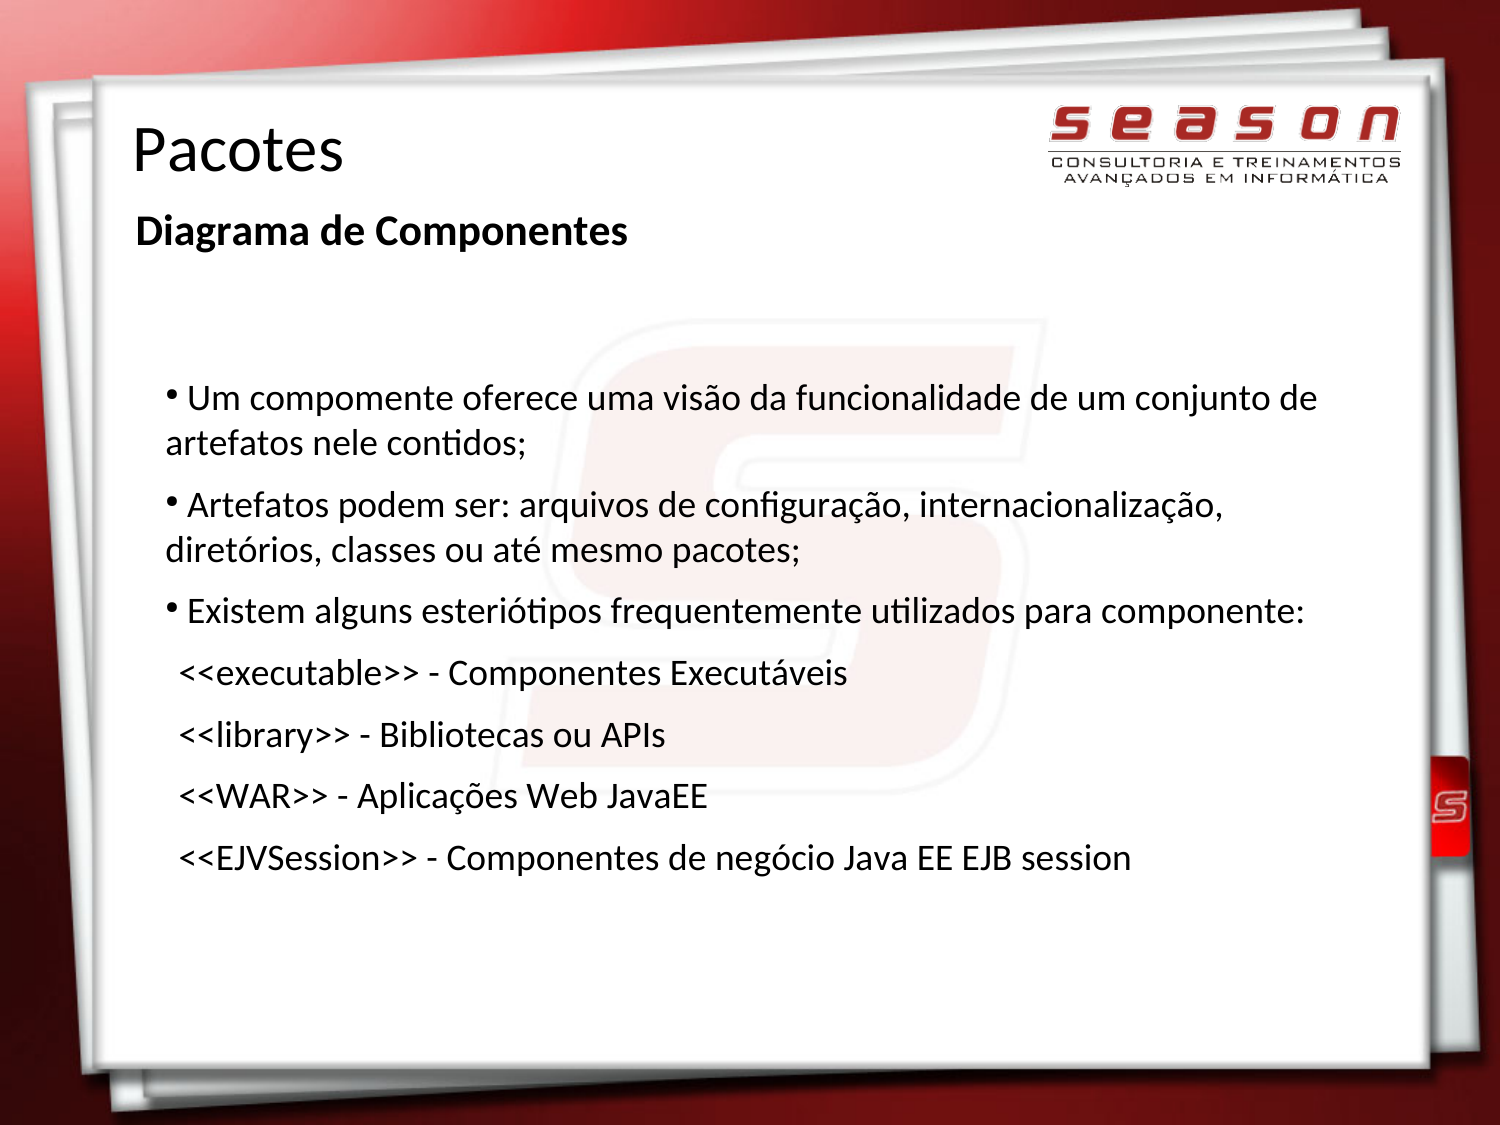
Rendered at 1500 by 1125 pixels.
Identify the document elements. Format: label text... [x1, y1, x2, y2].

title Pacotes [118, 33, 1394, 257]
picture [0, 0, 1500, 1125]
text_box Diagrama de Componentes [119, 178, 1347, 279]
text_box Um compomente oferece uma visão da funcionalidade de um conjunto de artefatos nele contidos; Artefatos podem ser: arquivos de configuração, internacionalização, diretórios, classes ou até mesmo pacotes; Existem alguns esteriótipos frequentemente utilizados para componente: <<executable>> - Componentes Executáveis <<library>> - Bibliotecas ou APIs <<WAR>> - Aplicações Web JavaEE <<EJVSession>> - Componentes de negócio Java EE EJB session [165, 328, 1359, 924]
